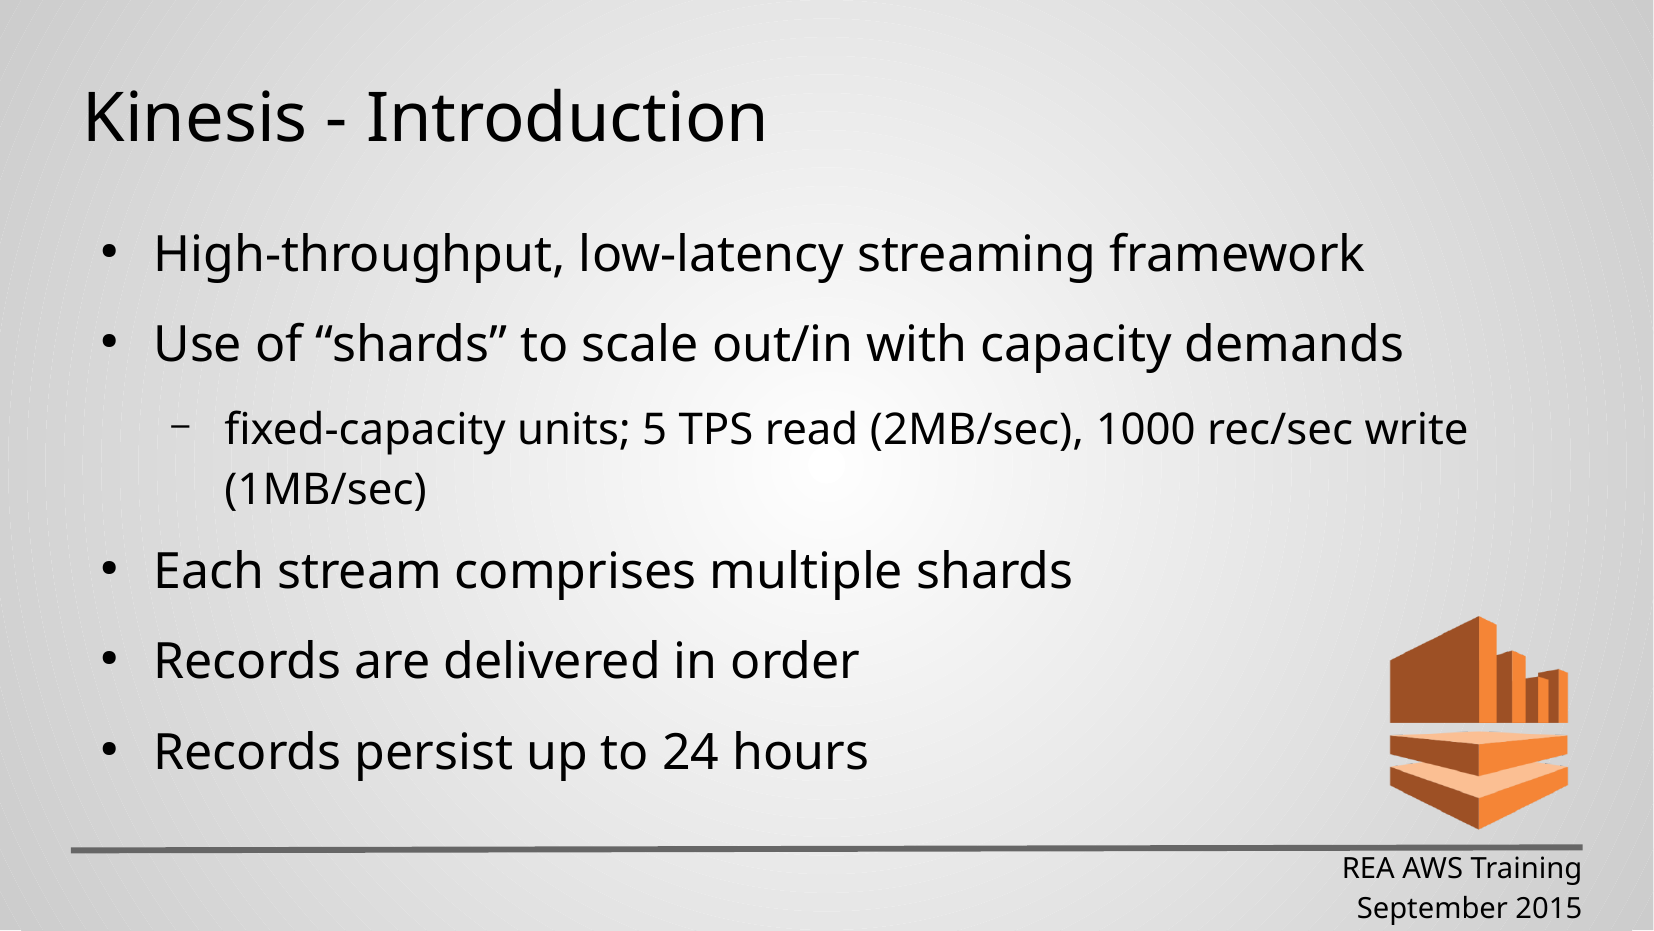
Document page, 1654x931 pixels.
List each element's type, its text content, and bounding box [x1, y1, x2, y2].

title Kinesis - Introduction [82, 37, 1571, 193]
picture [1370, 614, 1587, 831]
list High-throughput, low-latency streaming framework Use of “shards” to scale out/in with capacity demands fixed-capacity units; 5 TPS read (2MB/sec), 1000 rec/sec write (1MB/sec) Each stream comprises multiple shards Records are delivered in order Records persist up to 24 hours [82, 217, 1571, 827]
